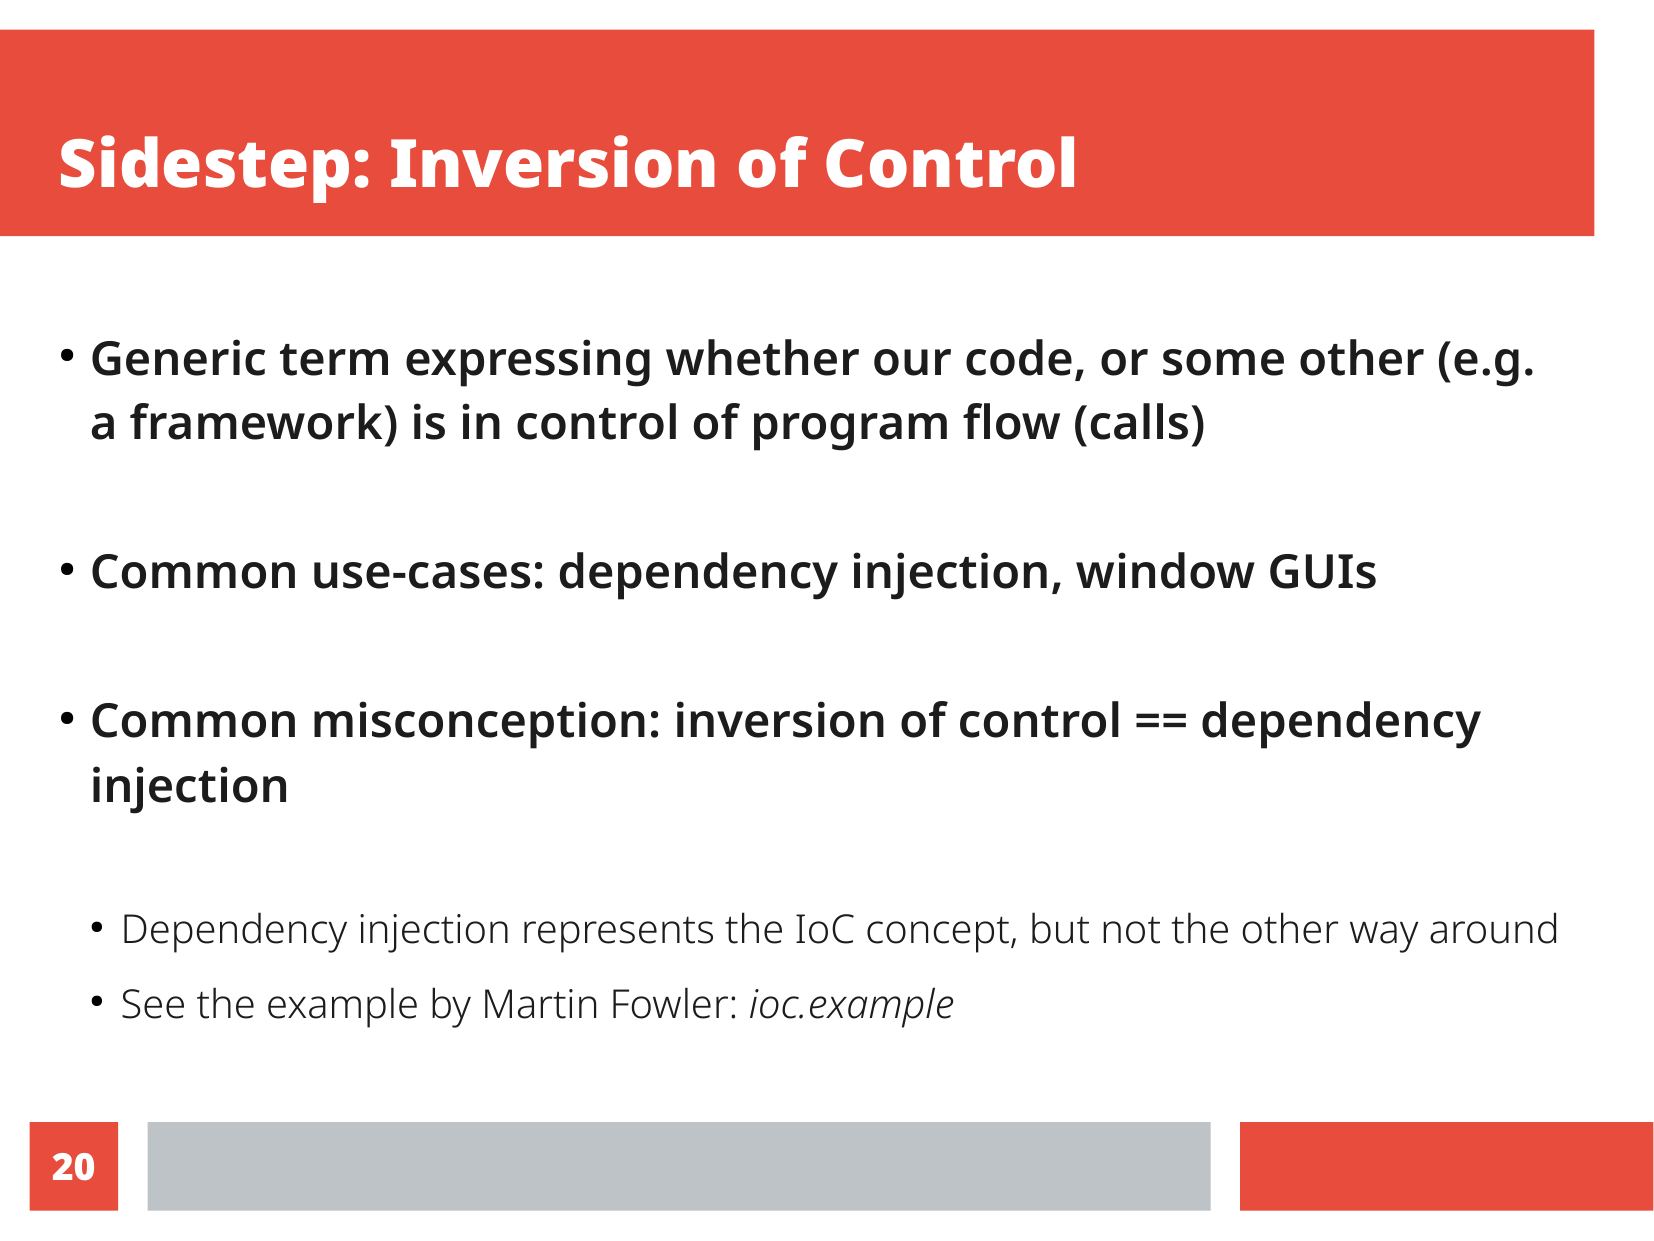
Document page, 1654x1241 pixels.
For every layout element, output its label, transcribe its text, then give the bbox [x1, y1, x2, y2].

title Sidestep: Inversion of Control [59, 59, 1595, 207]
list Generic term expressing whether our code, or some other (e.g. a framework) is in control of program flow (calls) Common use-cases: dependency injection, window GUIs Common misconception: inversion of control == dependency injection Dependency injection represents the IoC concept, but not the other way around See the example by Martin Fowler: ioc.example [59, 324, 1565, 1093]
